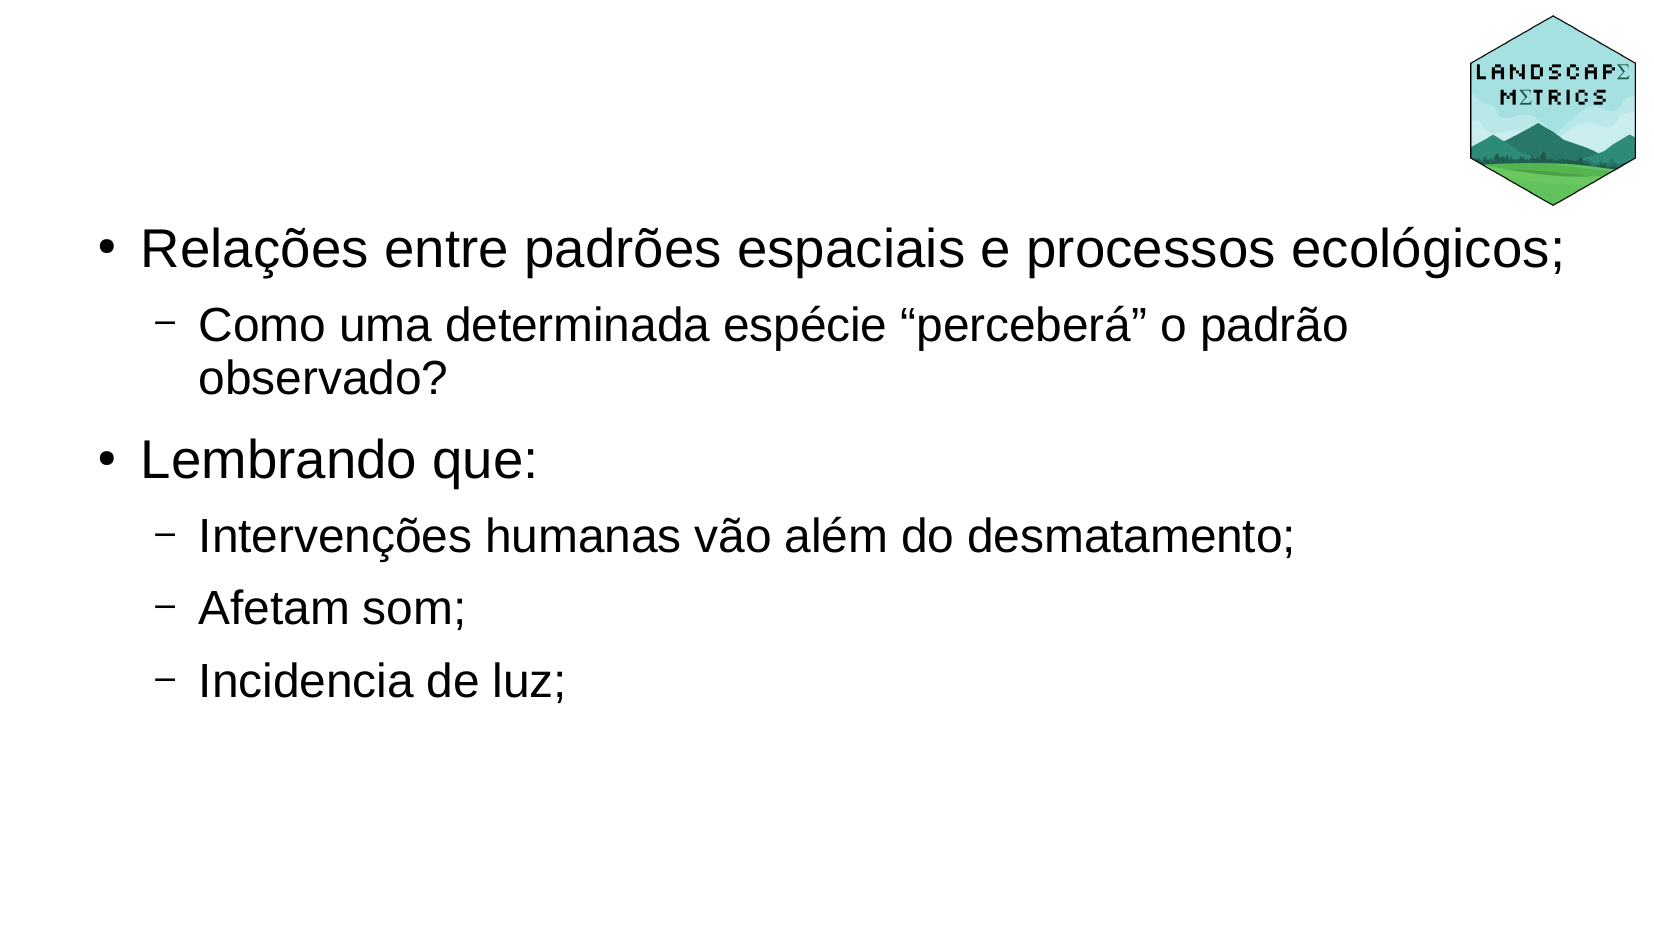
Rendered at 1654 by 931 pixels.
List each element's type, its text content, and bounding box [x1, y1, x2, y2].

list Relações entre padrões espaciais e processos ecológicos; Como uma determinada espécie “perceberá” o padrão observado? Lembrando que: Intervenções humanas vão além do desmatamento; Afetam som; Incidencia de luz; [82, 217, 1571, 758]
picture [1470, 15, 1636, 206]
